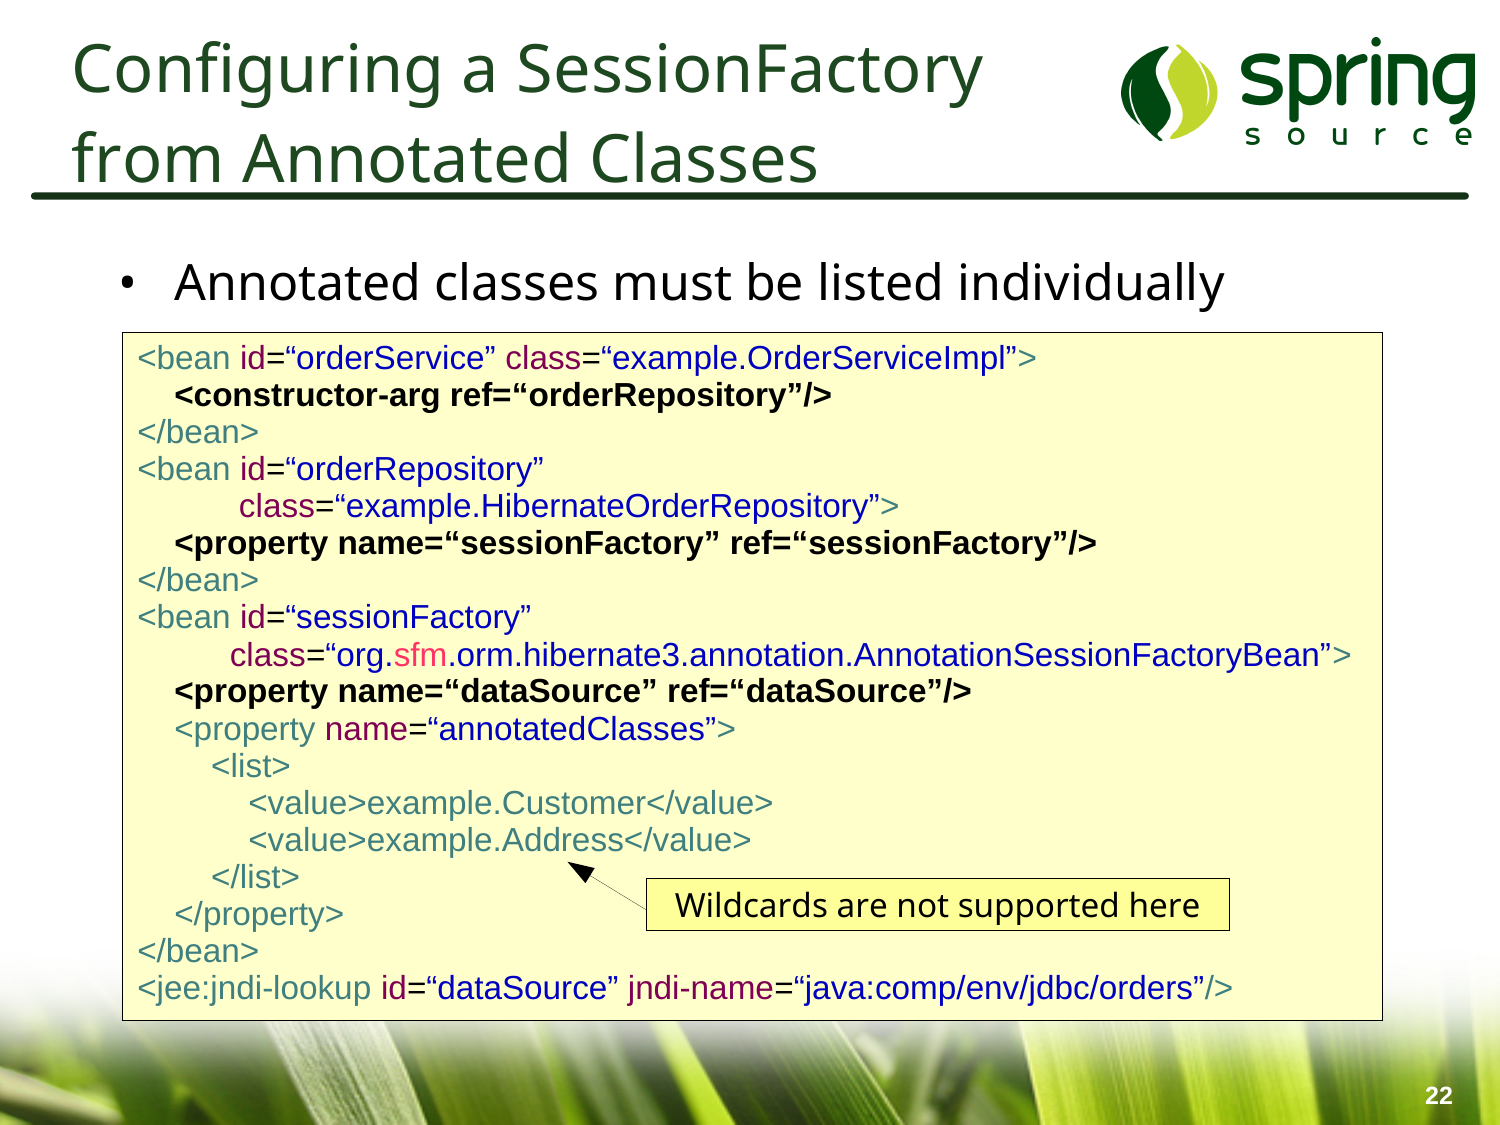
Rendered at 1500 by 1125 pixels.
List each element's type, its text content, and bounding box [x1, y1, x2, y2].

text_box <bean id=“orderService” class=“example.OrderServiceImpl”> <constructor-arg ref=“orderRepository”/> </bean> <bean id=“orderRepository” class=“example.HibernateOrderRepository”> <property name=“sessionFactory” ref=“sessionFactory”/> </bean> <bean id=“sessionFactory” class=“org.sfm.orm.hibernate3.annotation.AnnotationSessionFactoryBean”> <property name=“dataSource” ref=“dataSource”/> <property name=“annotatedClasses”> <list> <value>example.Customer</value> <value>example.Address</value> </list> </property> </bean> <jee:jndi-lookup id=“dataSource” jndi-name=“java:comp/env/jdbc/orders”/> [122, 903, 1383, 1021]
list Annotated classes must be listed individually [103, 239, 1394, 903]
picture [1121, 37, 1475, 145]
title Configuring a SessionFactory from Annotated Classes [56, 13, 1089, 191]
picture [0, 944, 1500, 1125]
text_box Wildcards are not supported here [646, 903, 1230, 931]
